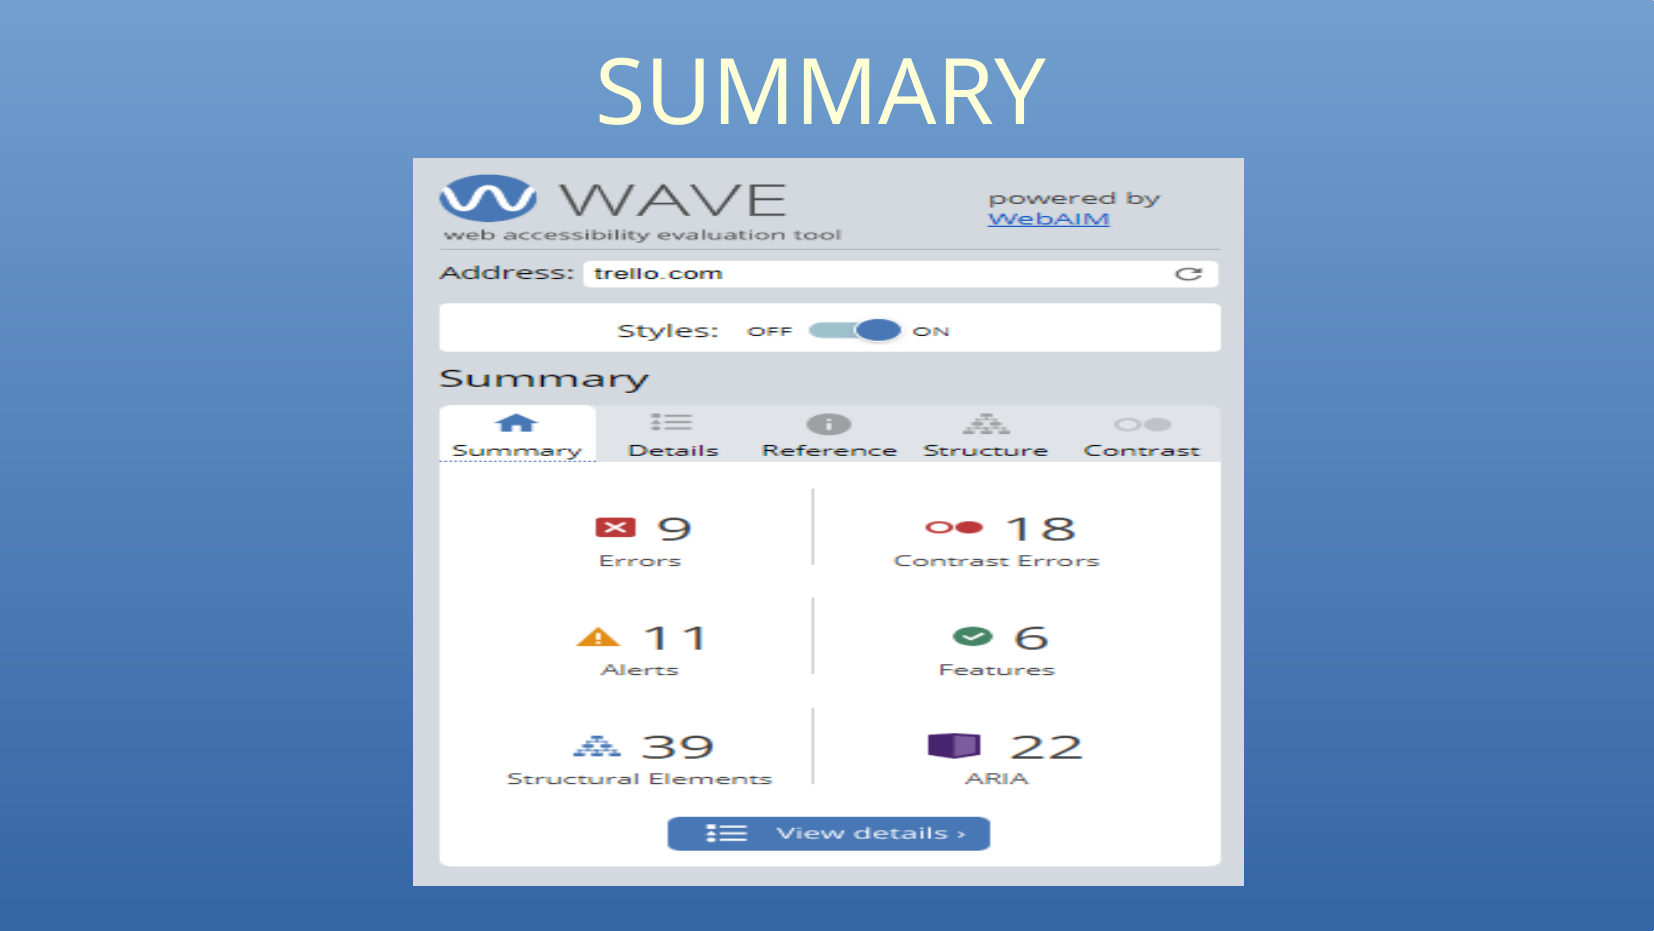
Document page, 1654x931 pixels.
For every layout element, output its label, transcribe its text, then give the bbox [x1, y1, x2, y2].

picture [413, 158, 1244, 886]
title SUMMARY [76, 29, 1565, 148]
